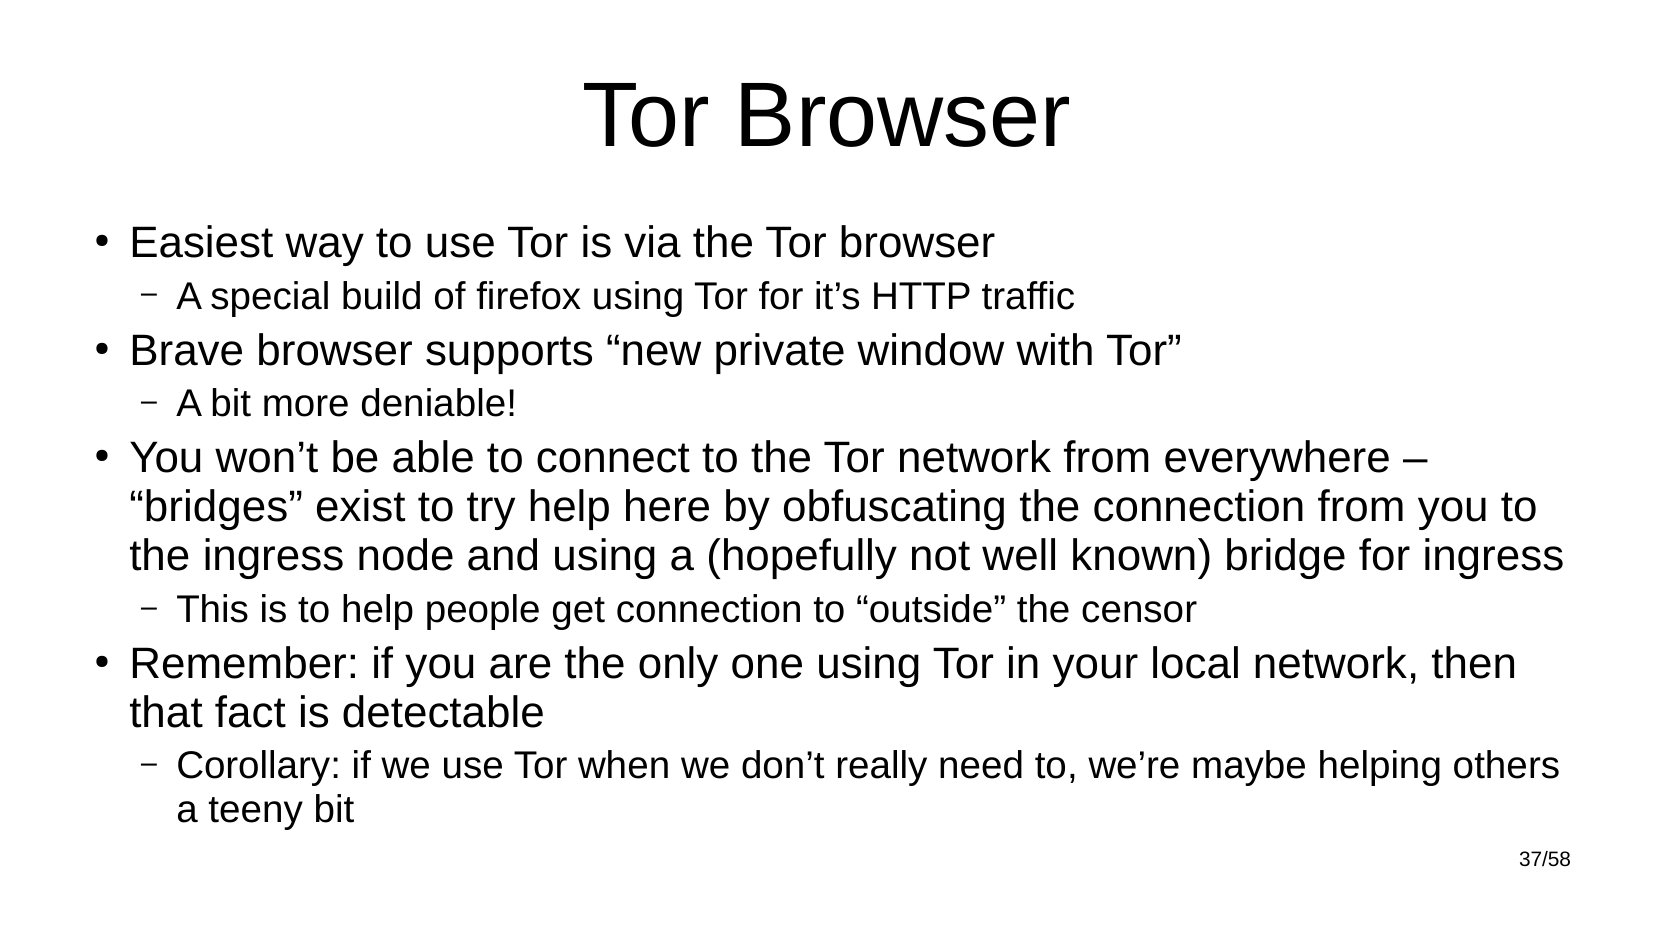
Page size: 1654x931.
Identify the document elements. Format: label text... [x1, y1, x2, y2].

list Easiest way to use Tor is via the Tor browser A special build of firefox using Tor for it’s HTTP traffic Brave browser supports “new private window with Tor” A bit more deniable! You won’t be able to connect to the Tor network from everywhere – “bridges” exist to try help here by obfuscating the connection from you to the ingress node and using a (hopefully not well known) bridge for ingress This is to help people get connection to “outside” the censor Remember: if you are the only one using Tor in your local network, then that fact is detectable Corollary: if we use Tor when we don’t really need to, we’re maybe helping others a teeny bit [82, 217, 1571, 863]
title Tor Browser [82, 37, 1571, 193]
